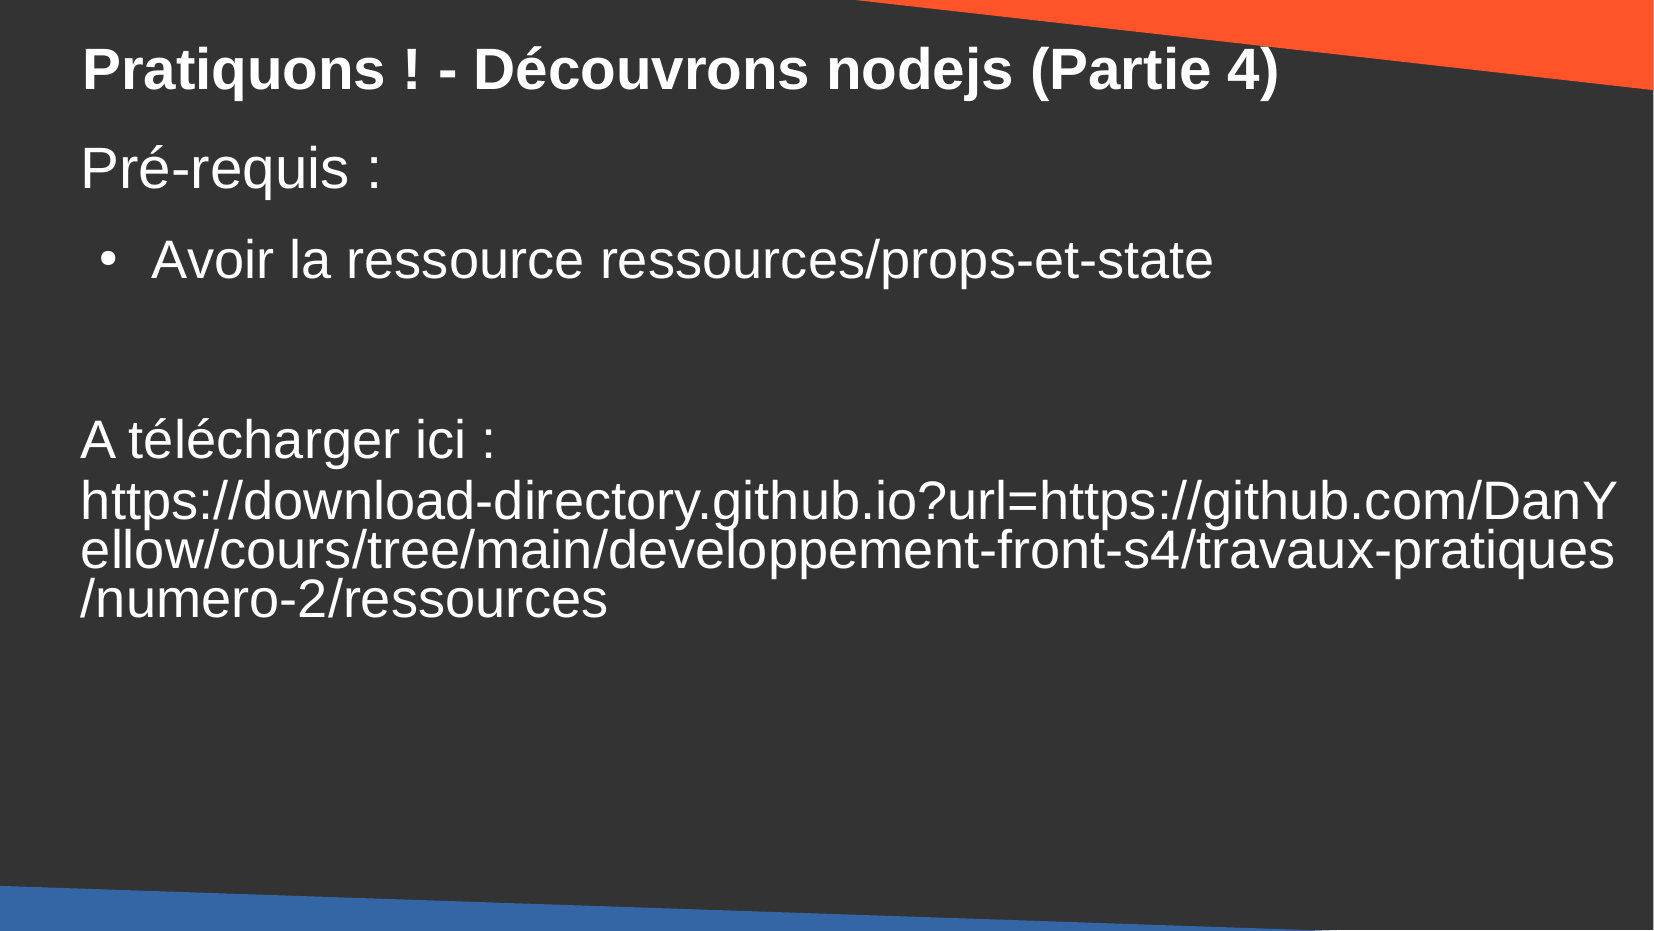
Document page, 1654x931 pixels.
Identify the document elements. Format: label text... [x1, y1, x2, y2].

list Pré-requis : Avoir la ressource ressources/props-et-state A télécharger ici : https://download-directory.github.io?url=https://github.com/DanYellow/cours/tree/main/developpement-front-s4/travaux-pratiques/numero-2/ressources [80, 135, 1620, 721]
text_box [855, 0, 1654, 91]
title Pratiquons ! - Découvrons nodejs (Partie 4) [82, 37, 1571, 114]
text_box [0, 885, 1337, 931]
